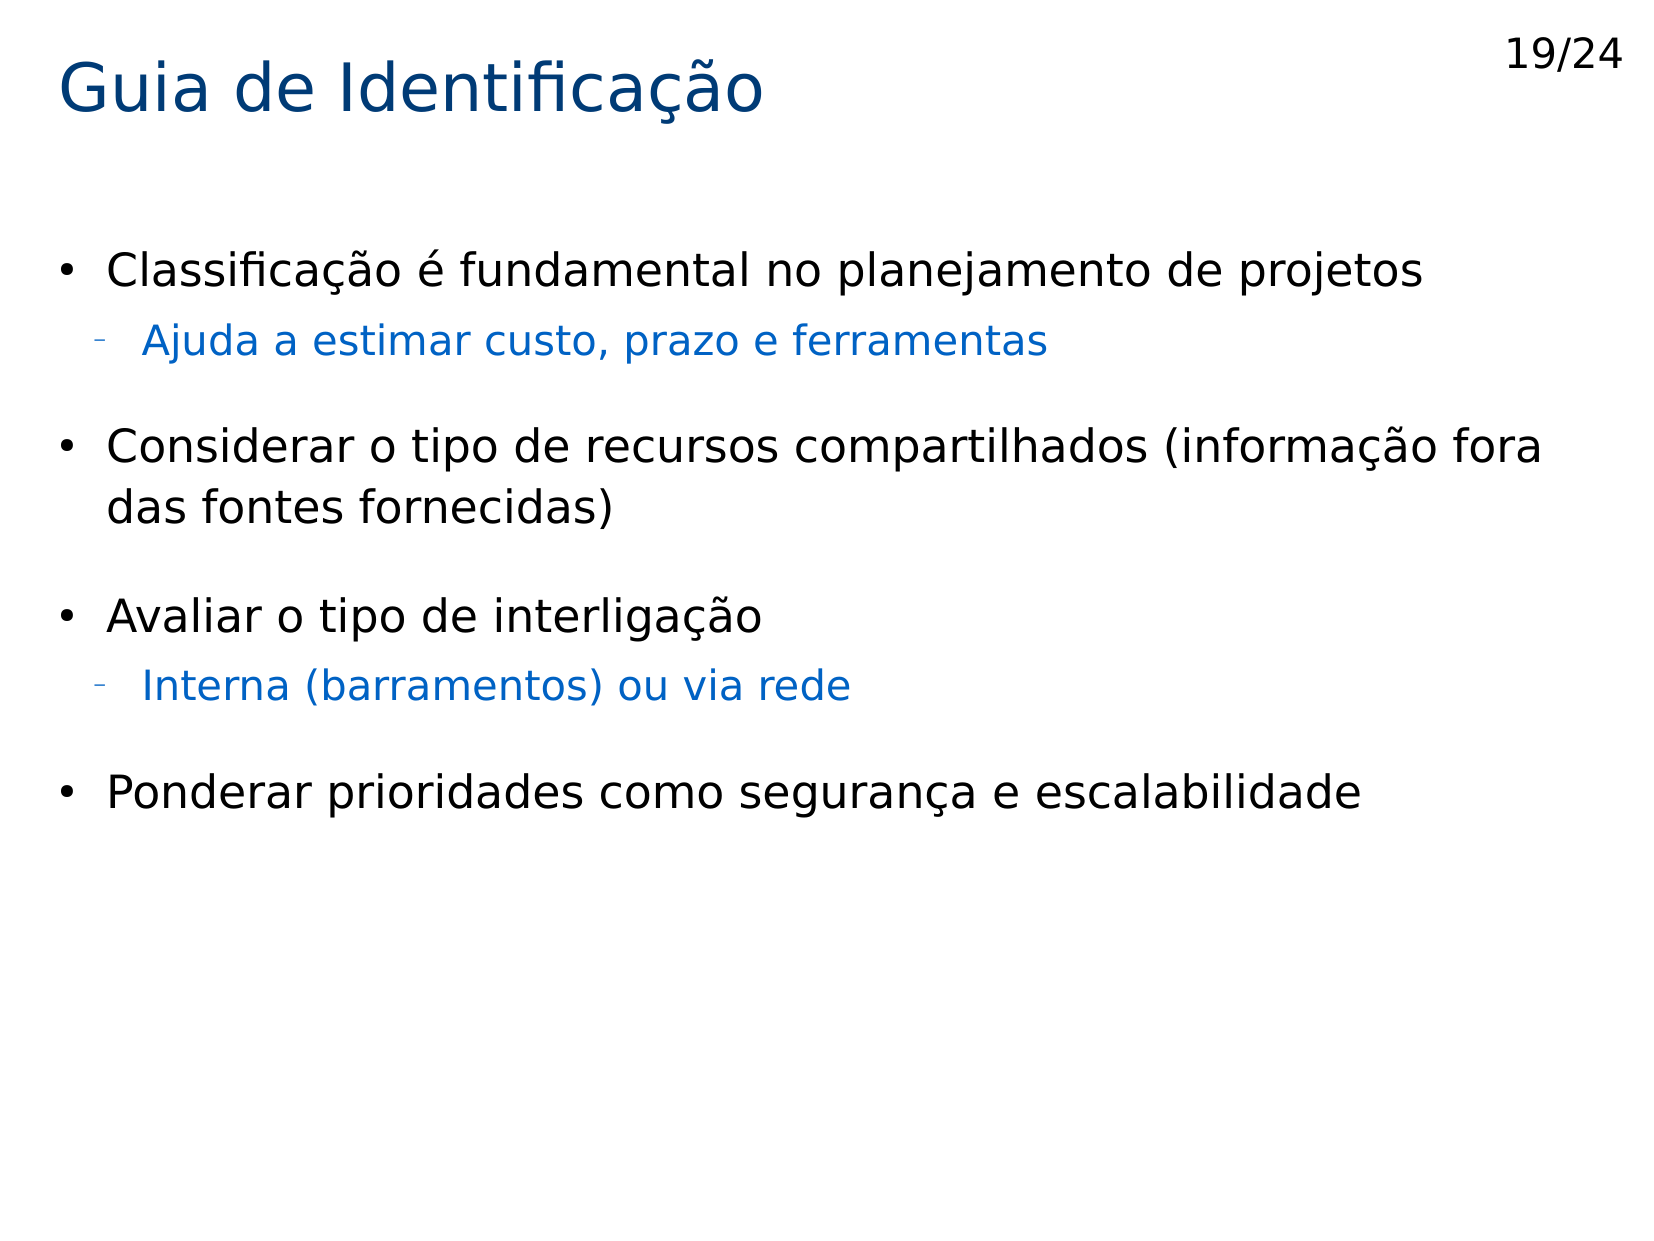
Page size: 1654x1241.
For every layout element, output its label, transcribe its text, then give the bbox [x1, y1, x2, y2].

list Classificação é fundamental no planejamento de projetos Ajuda a estimar custo, prazo e ferramentas Considerar o tipo de recursos compartilhados (informação fora das fontes fornecidas) Avaliar o tipo de interligação Interna (barramentos) ou via rede Ponderar prioridades como segurança e escalabilidade [59, 236, 1595, 1211]
title Guia de Identificação [59, 29, 1506, 148]
